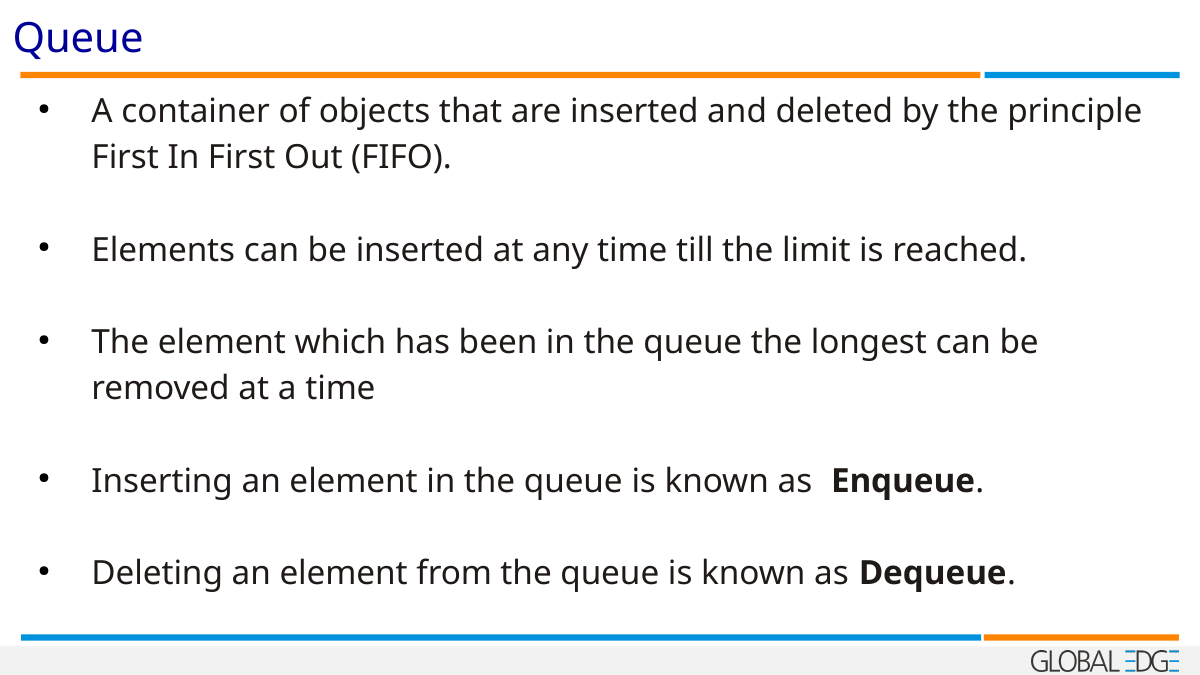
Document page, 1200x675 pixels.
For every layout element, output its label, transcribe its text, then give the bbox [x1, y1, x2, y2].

picture [1031, 650, 1179, 672]
title Queue [12, 9, 1088, 63]
list A container of objects that are inserted and deleted by the principle First In First Out (FIFO). Elements can be inserted at any time till the limit is reached. The element which has been in the queue the longest can be removed at a time Inserting an element in the queue is known as Enqueue. Deleting an element from the queue is known as Dequeue. [20, 87, 1179, 628]
